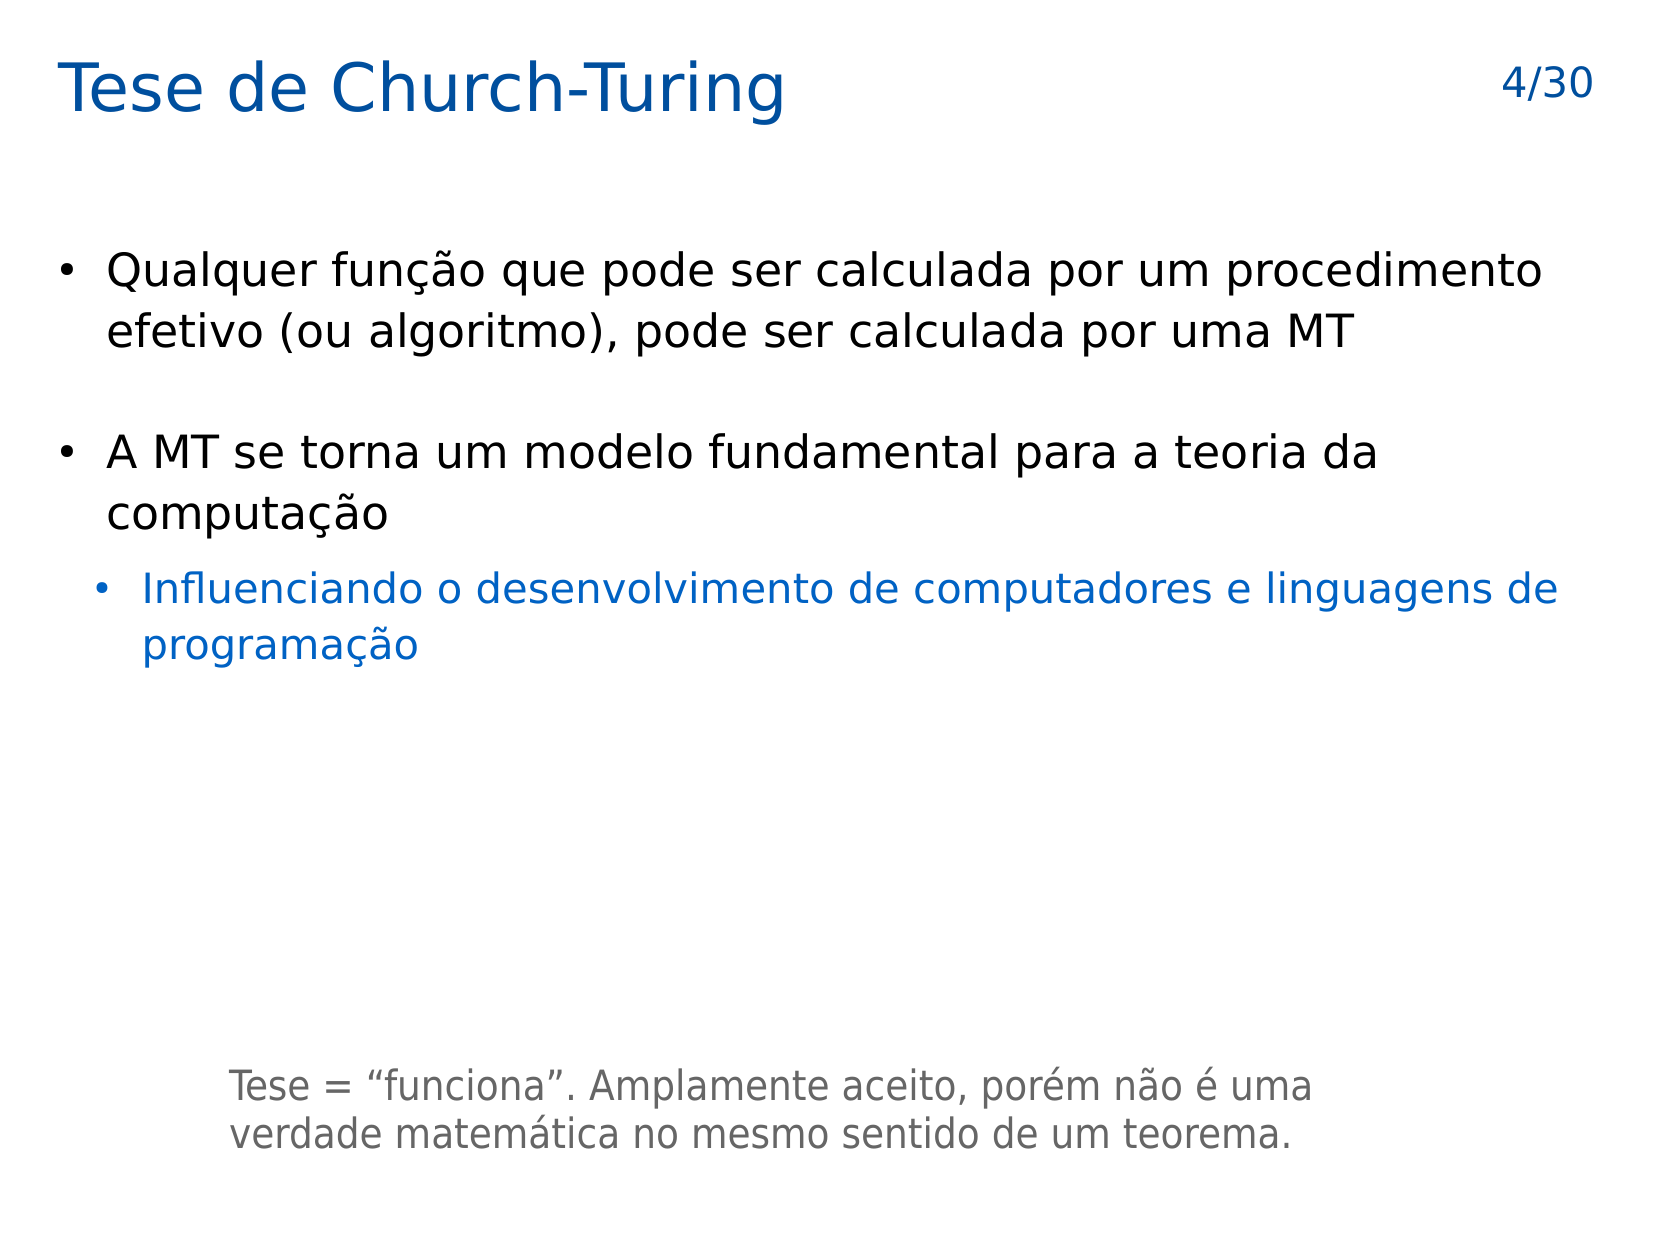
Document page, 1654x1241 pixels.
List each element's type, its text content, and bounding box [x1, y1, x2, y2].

text_box Tese = “funciona”. Amplamente aceito, porém não é uma verdade matemática no mesmo sentido de um teorema. [214, 1053, 1440, 1166]
list Qualquer função que pode ser calculada por um procedimento efetivo (ou algoritmo), pode ser calculada por uma MT A MT se torna um modelo fundamental para a teoria da computação Influenciando o desenvolvimento de computadores e linguagens de programação [59, 236, 1595, 1211]
title Tese de Church-Turing [59, 29, 1625, 148]
